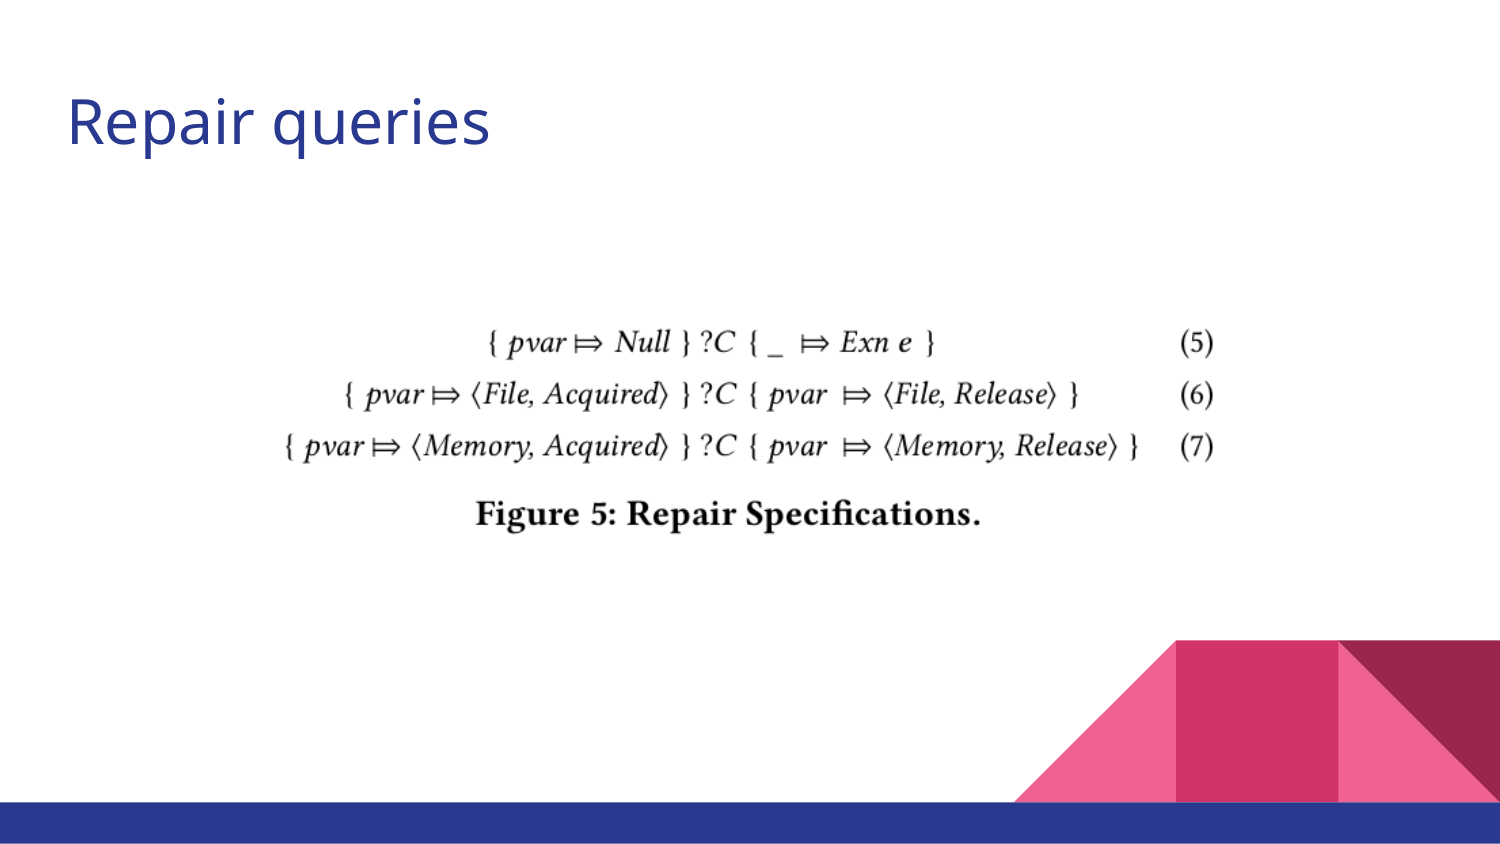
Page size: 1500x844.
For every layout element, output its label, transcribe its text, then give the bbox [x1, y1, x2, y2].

title Repair queries [51, 67, 1449, 167]
picture [252, 288, 1248, 555]
